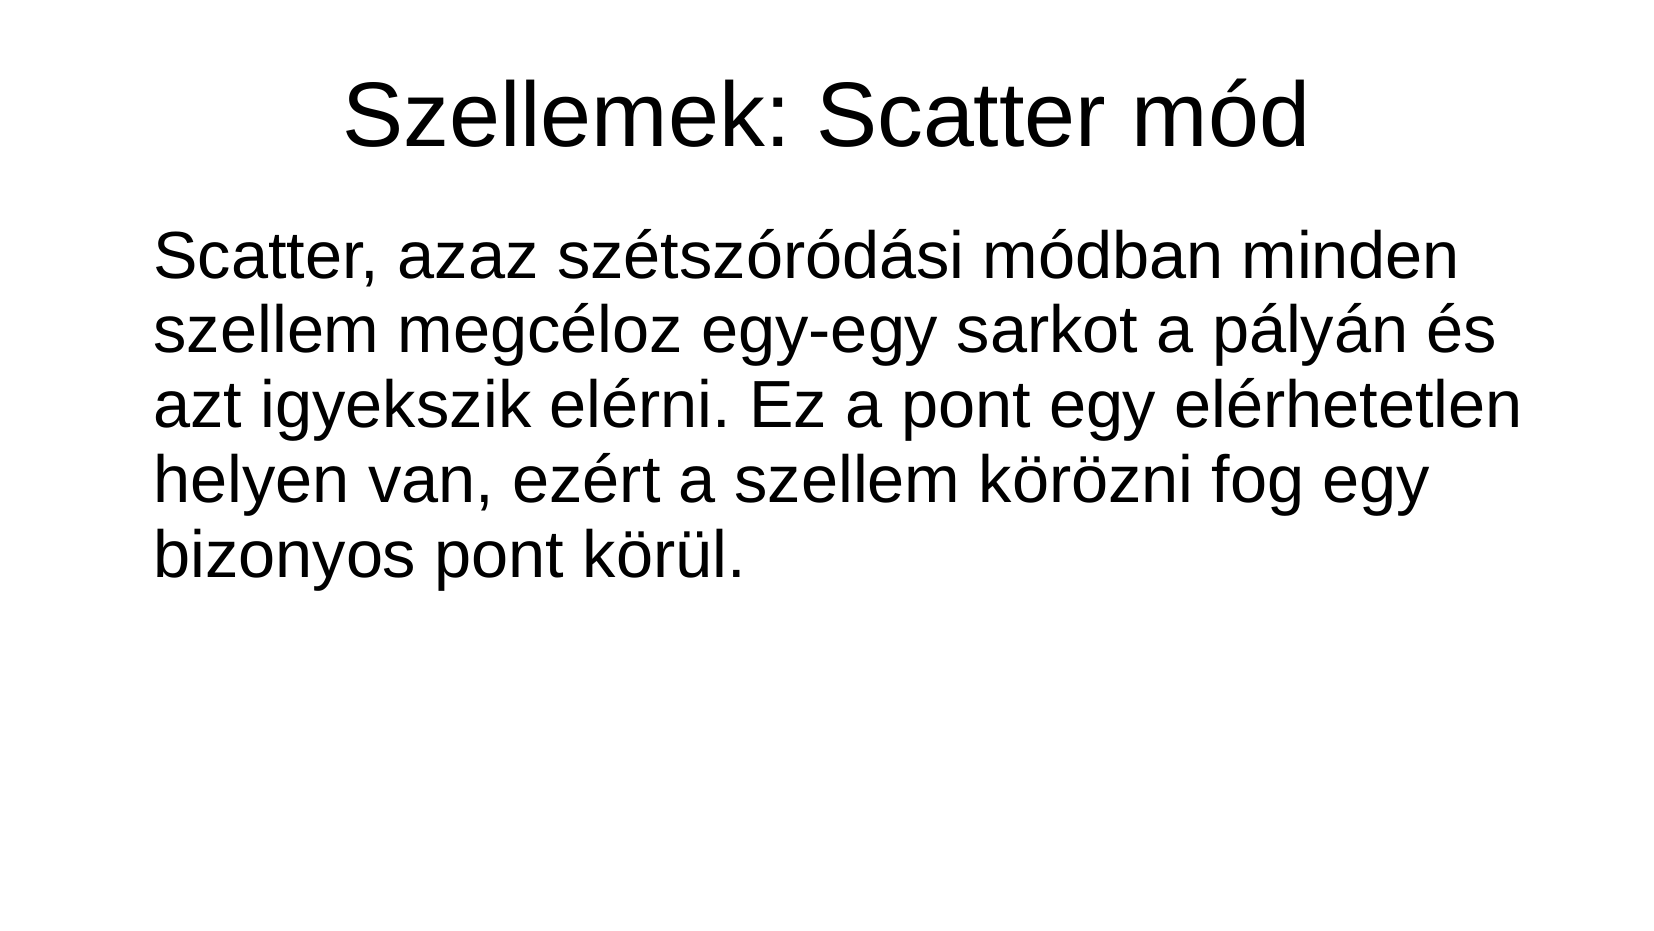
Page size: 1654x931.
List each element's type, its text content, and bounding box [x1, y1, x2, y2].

title Szellemek: Scatter mód [82, 37, 1571, 193]
list Scatter, azaz szétszóródási módban minden szellem megcéloz egy-egy sarkot a pályán és azt igyekszik elérni. Ez a pont egy elérhetetlen helyen van, ezért a szellem körözni fog egy bizonyos pont körül. [82, 217, 1571, 758]
